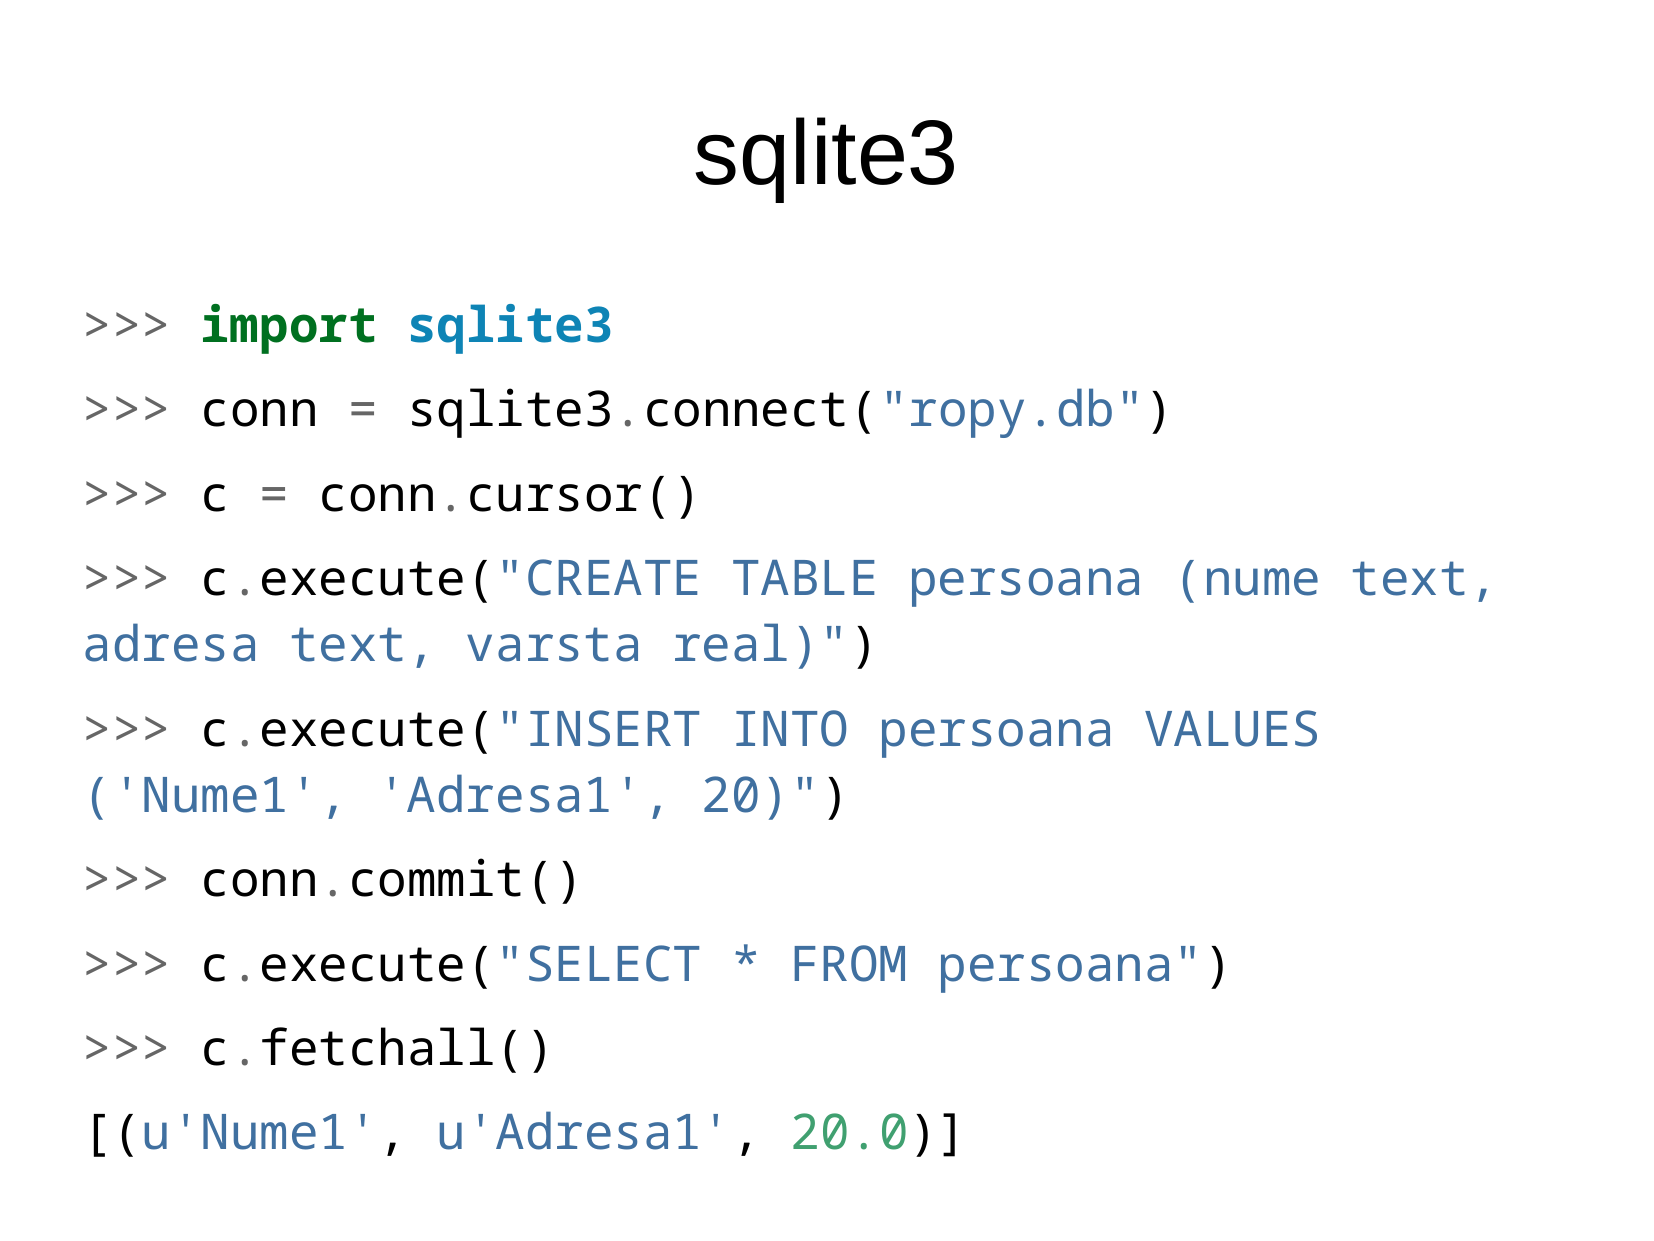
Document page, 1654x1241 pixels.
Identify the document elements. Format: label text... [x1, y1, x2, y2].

title sqlite3 [82, 49, 1571, 257]
list >>> import sqlite3 >>> conn = sqlite3.connect("ropy.db") >>> c = conn.cursor() >>> c.execute("CREATE TABLE persoana (nume text, adresa text, varsta real)") >>> c.execute("INSERT INTO persoana VALUES ('Nume1', 'Adresa1', 20)") >>> conn.commit() >>> c.execute("SELECT * FROM persoana") >>> c.fetchall() [(u'Nume1', u'Adresa1', 20.0)] [82, 290, 1571, 1171]
